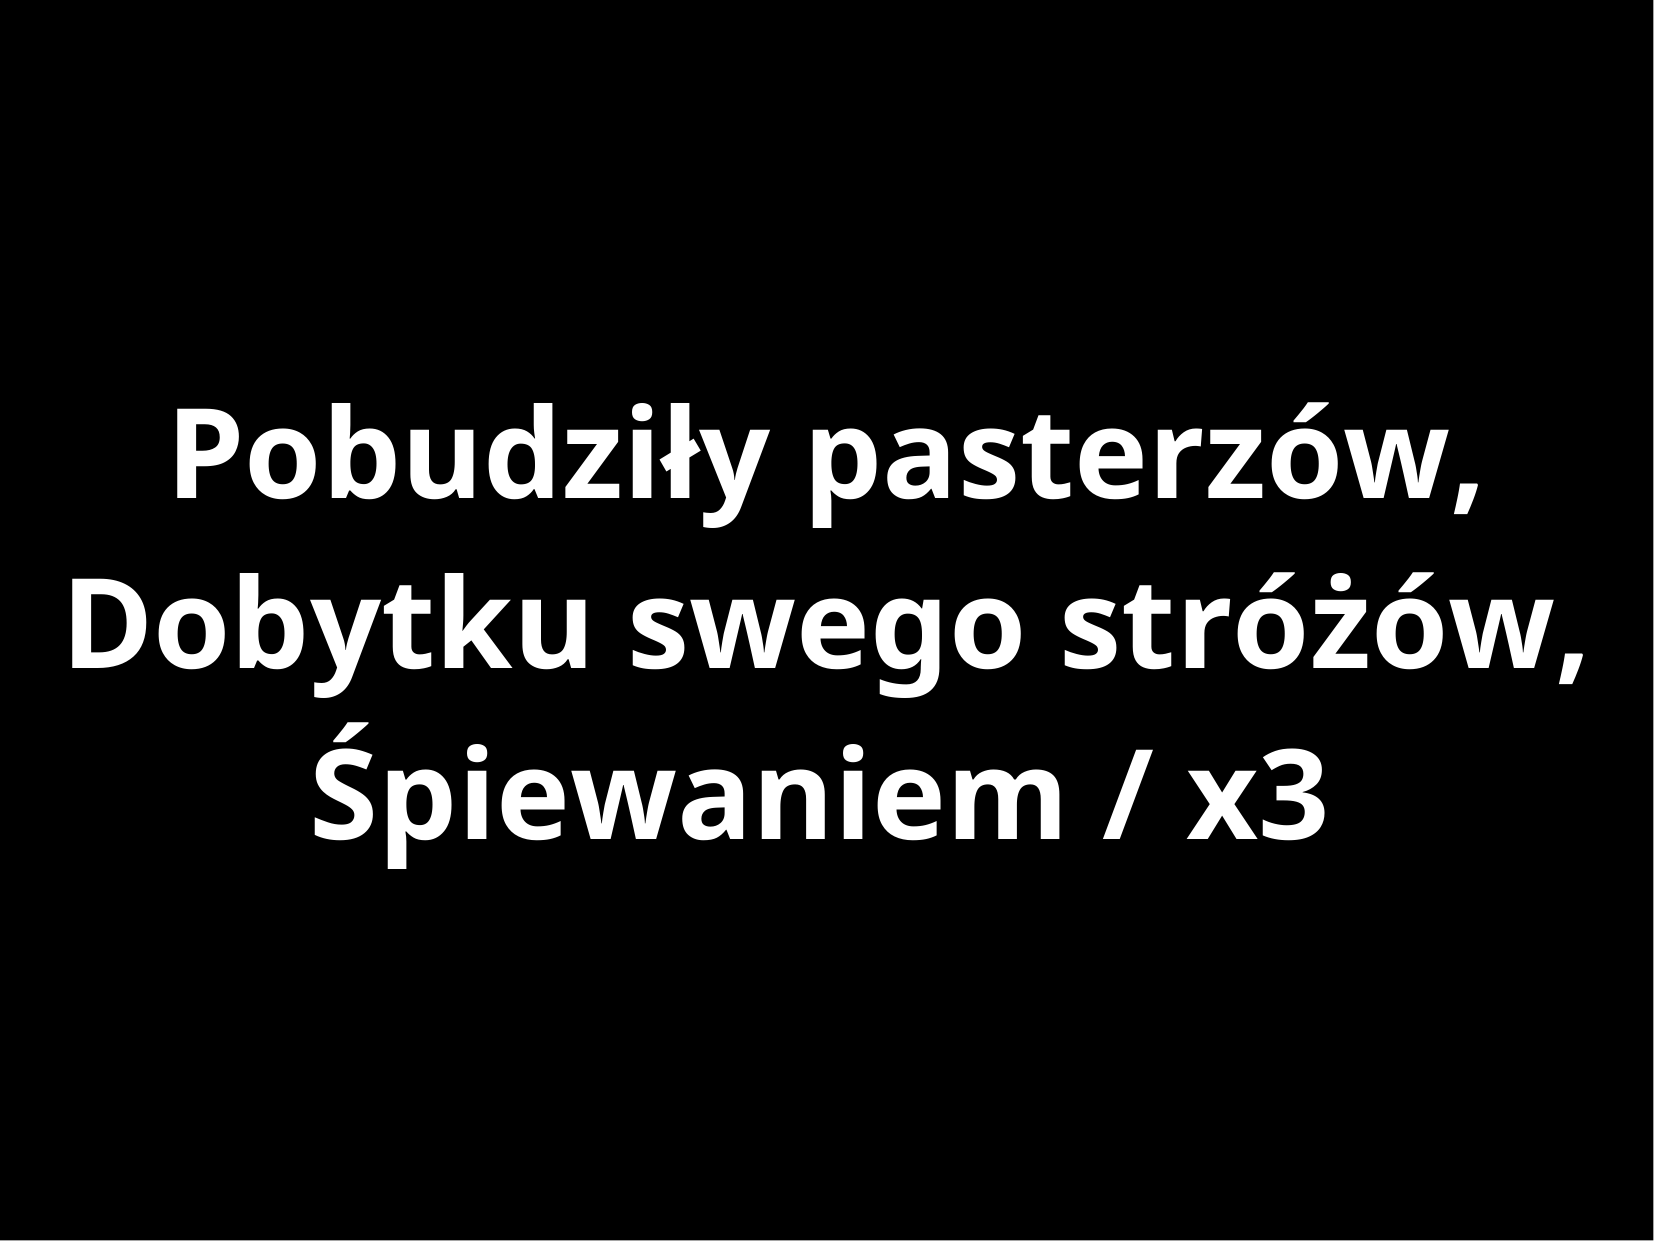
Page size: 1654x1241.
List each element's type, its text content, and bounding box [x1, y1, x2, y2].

title Pobudziły pasterzów, Dobytku swego stróżów, Śpiewaniem / x3 [0, 0, 1654, 1241]
